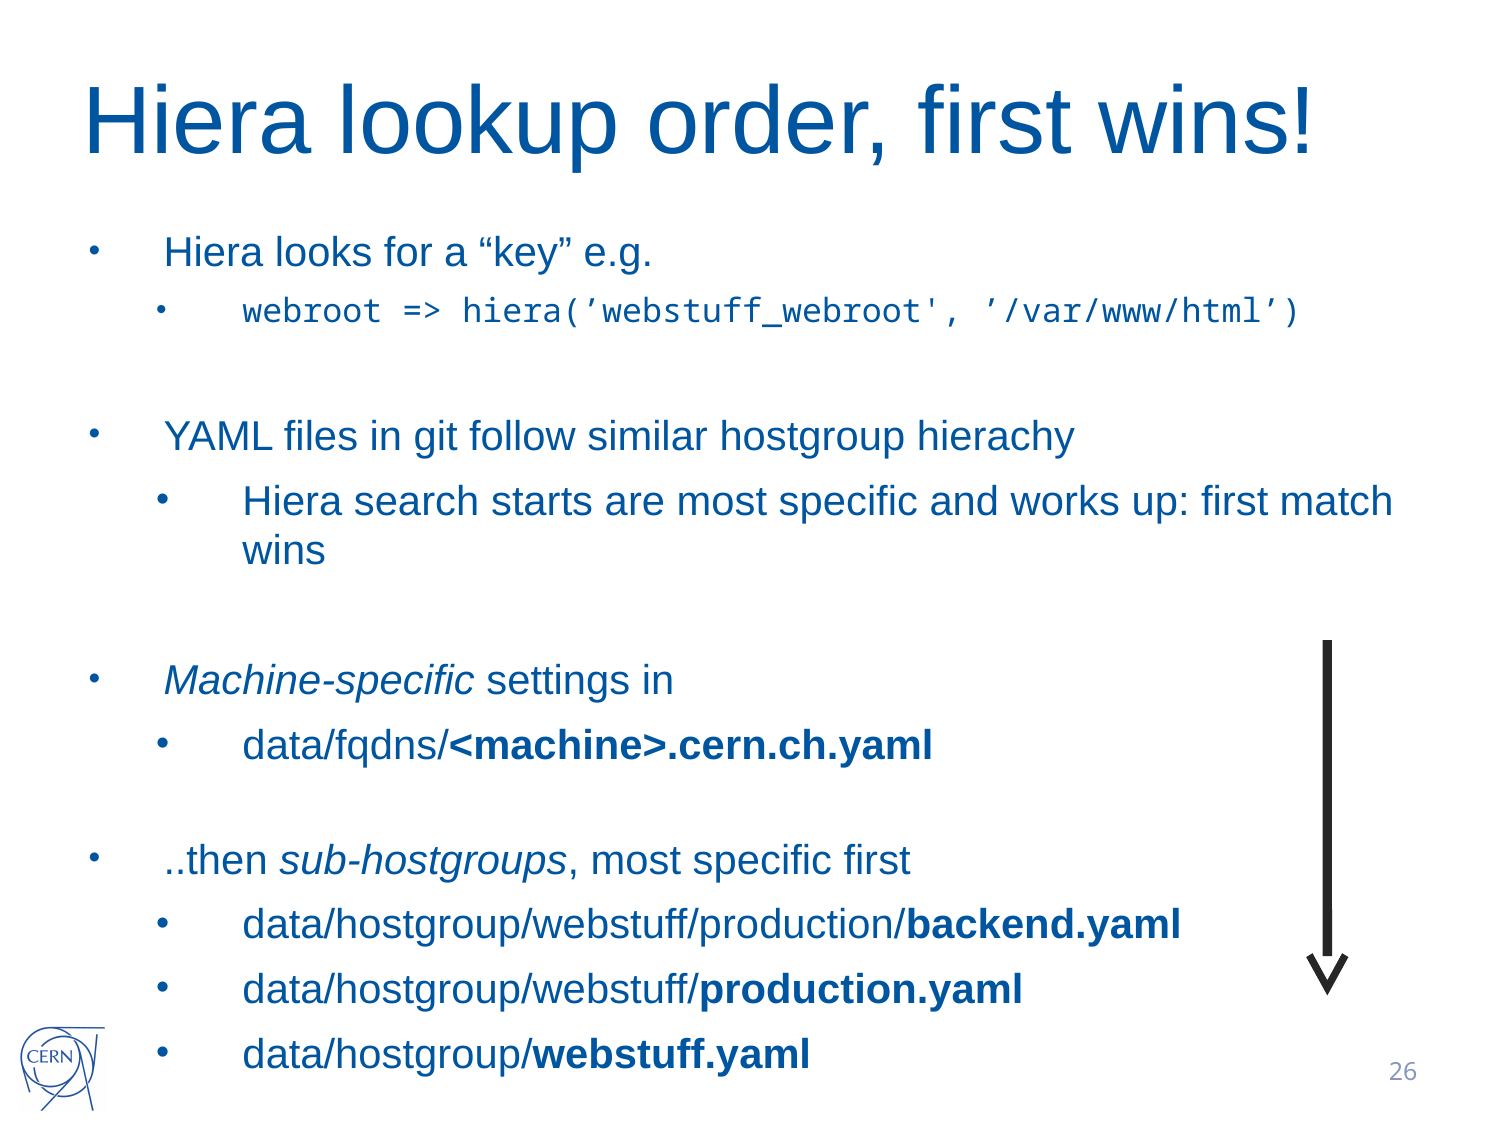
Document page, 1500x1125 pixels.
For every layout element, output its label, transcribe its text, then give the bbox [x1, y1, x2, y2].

list Hiera looks for a “key” e.g. webroot => hiera(’webstuff_webroot', ’/var/www/html’) YAML files in git follow similar hostgroup hierachy Hiera search starts are most specific and works up: first match wins Machine-specific settings in data/fqdns/<machine>.cern.ch.yaml ..then sub-hostgroups, most specific first data/hostgroup/webstuff/production/backend.yaml data/hostgroup/webstuff/production.yaml data/hostgroup/webstuff.yaml [75, 217, 1425, 1125]
picture [18, 1025, 75, 1112]
title Hiera lookup order, first wins! [75, 13, 1425, 217]
slide_number <number> [1342, 1051, 1425, 1095]
